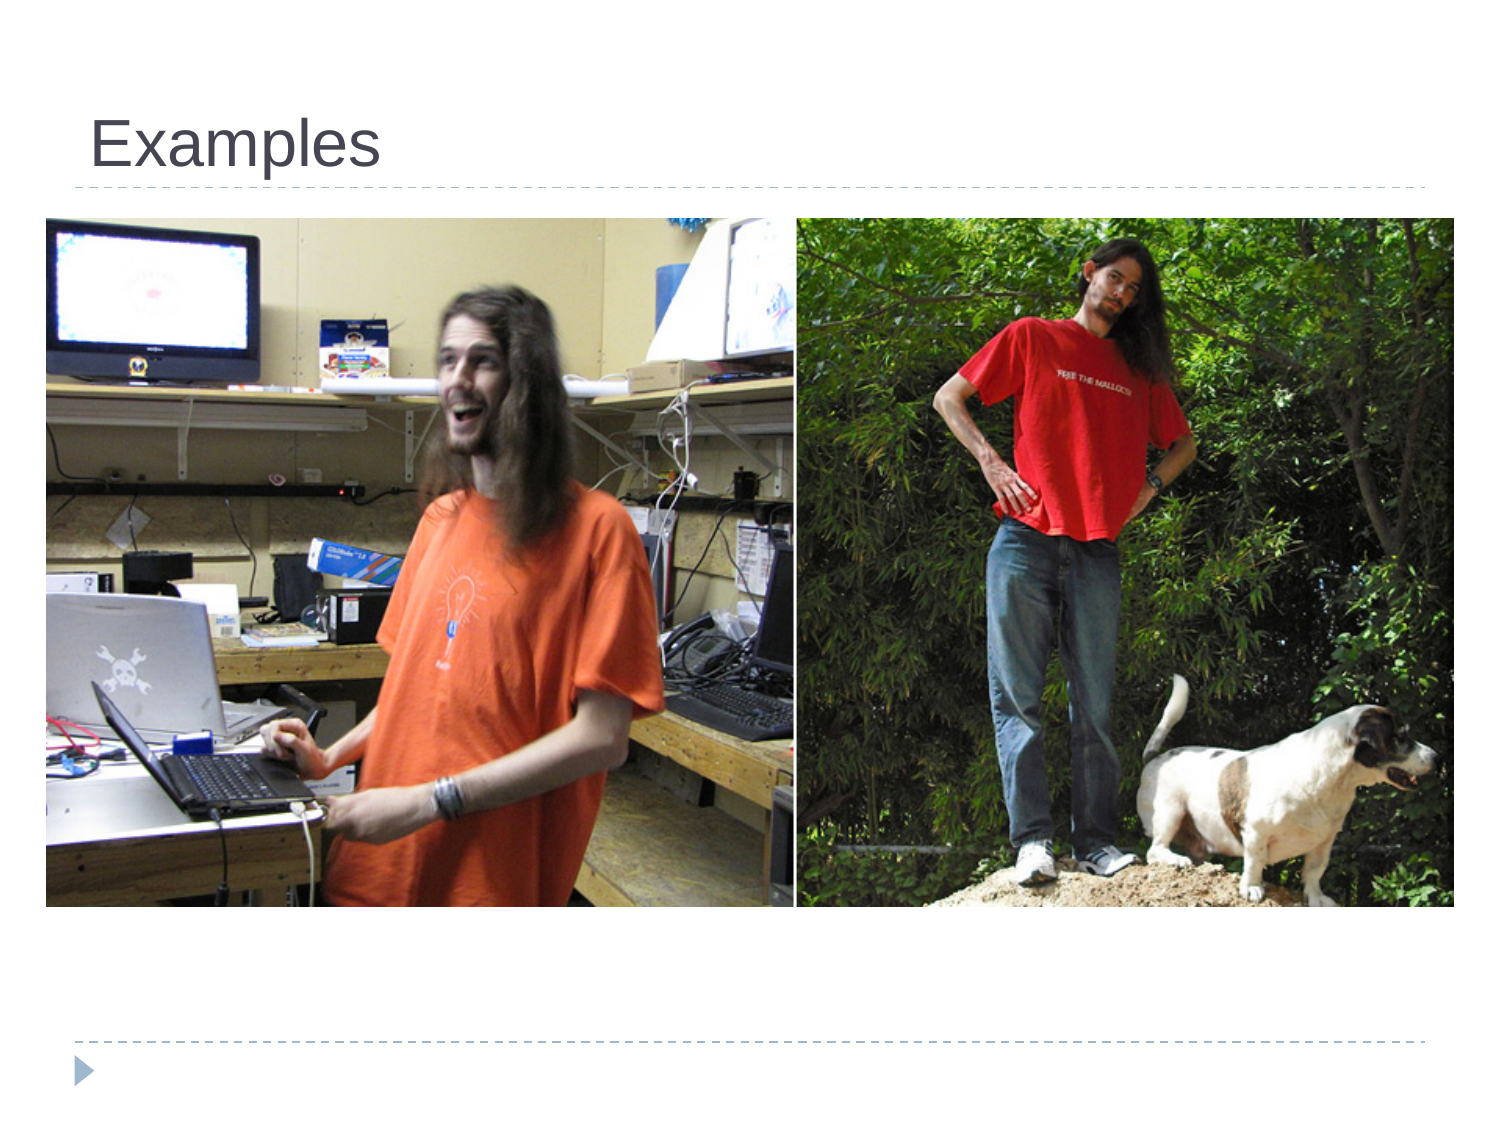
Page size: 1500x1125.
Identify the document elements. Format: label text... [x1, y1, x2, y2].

picture [46, 218, 1454, 907]
title Examples [75, 24, 1425, 188]
